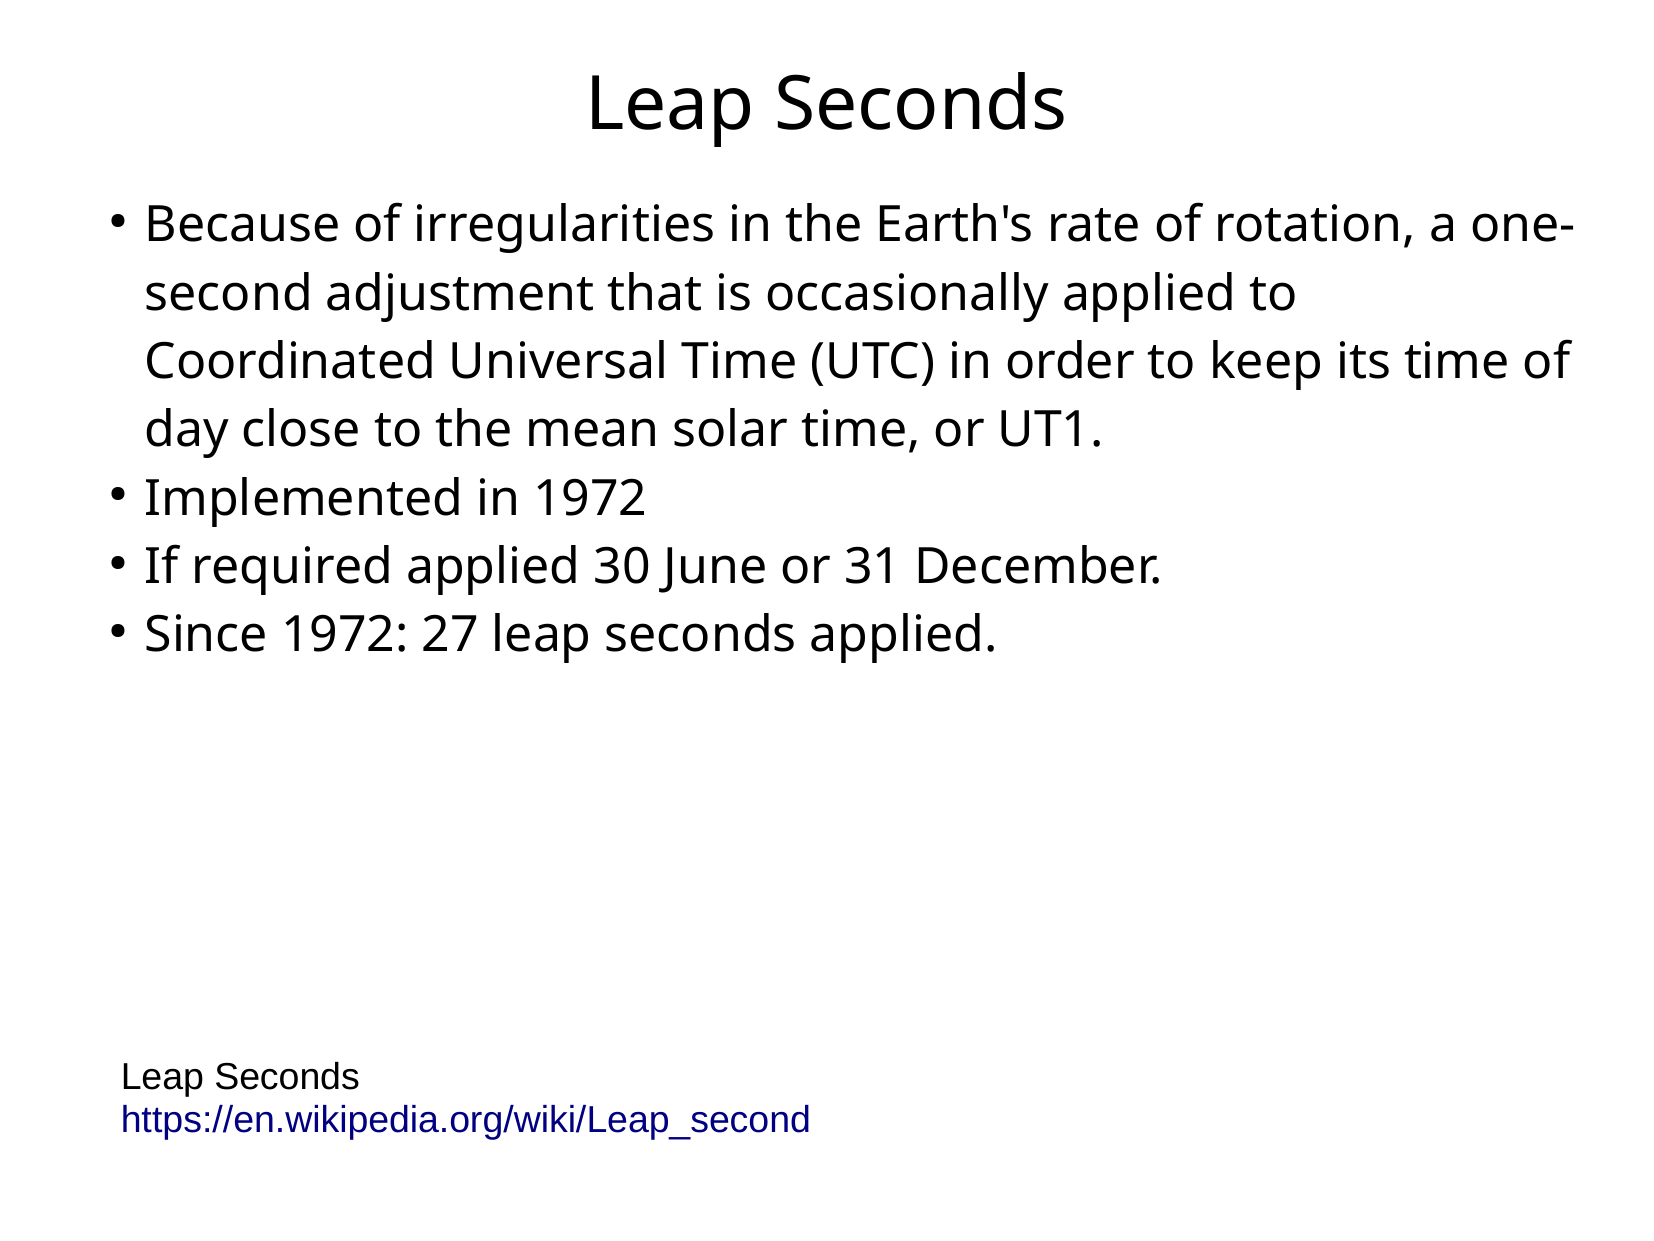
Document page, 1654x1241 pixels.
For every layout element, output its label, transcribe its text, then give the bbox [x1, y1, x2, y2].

subtitle Because of irregularities in the Earth's rate of rotation, a one-second adjustment that is occasionally applied to Coordinated Universal Time (UTC) in order to keep its time of day close to the mean solar time, or UT1. Implemented in 1972 If required applied 30 June or 31 December. Since 1972: 27 leap seconds applied. [109, 181, 1598, 674]
title Leap Seconds [82, 49, 1571, 151]
text_box Leap Seconds https://en.wikipedia.org/wiki/Leap_second [106, 1048, 1613, 1160]
